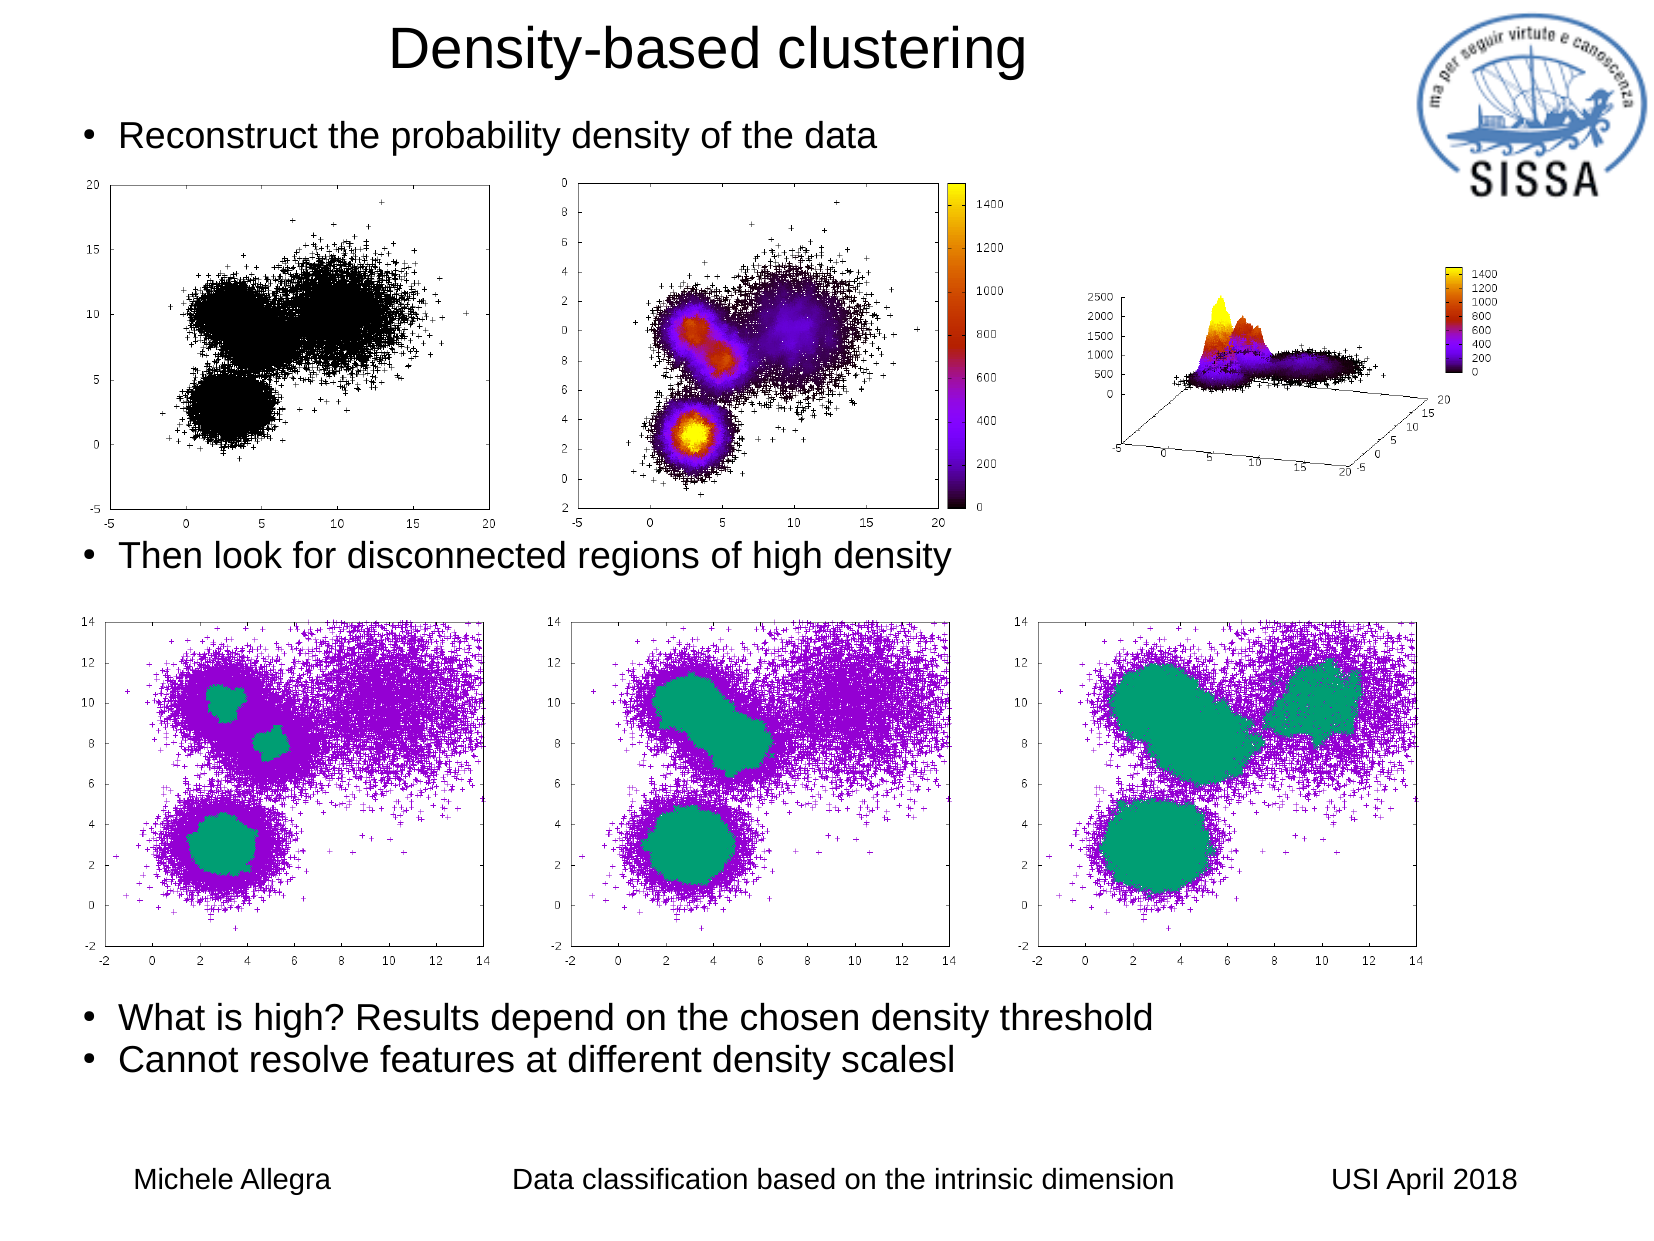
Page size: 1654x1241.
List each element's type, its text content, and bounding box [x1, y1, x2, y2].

subtitle Reconstruct the probability density of the data Then look for disconnected regions of high density What is high? Results depend on the chosen density threshold Cannot resolve features at different density scalesl [82, 114, 1571, 1123]
picture [62, 606, 1489, 977]
picture [67, 167, 1029, 539]
picture [1045, 10, 1654, 526]
title Density-based clustering [82, 0, 1335, 100]
title Michele Allegra Data classification based on the intrinsic dimension USI April 2018 [82, 1141, 1571, 1217]
